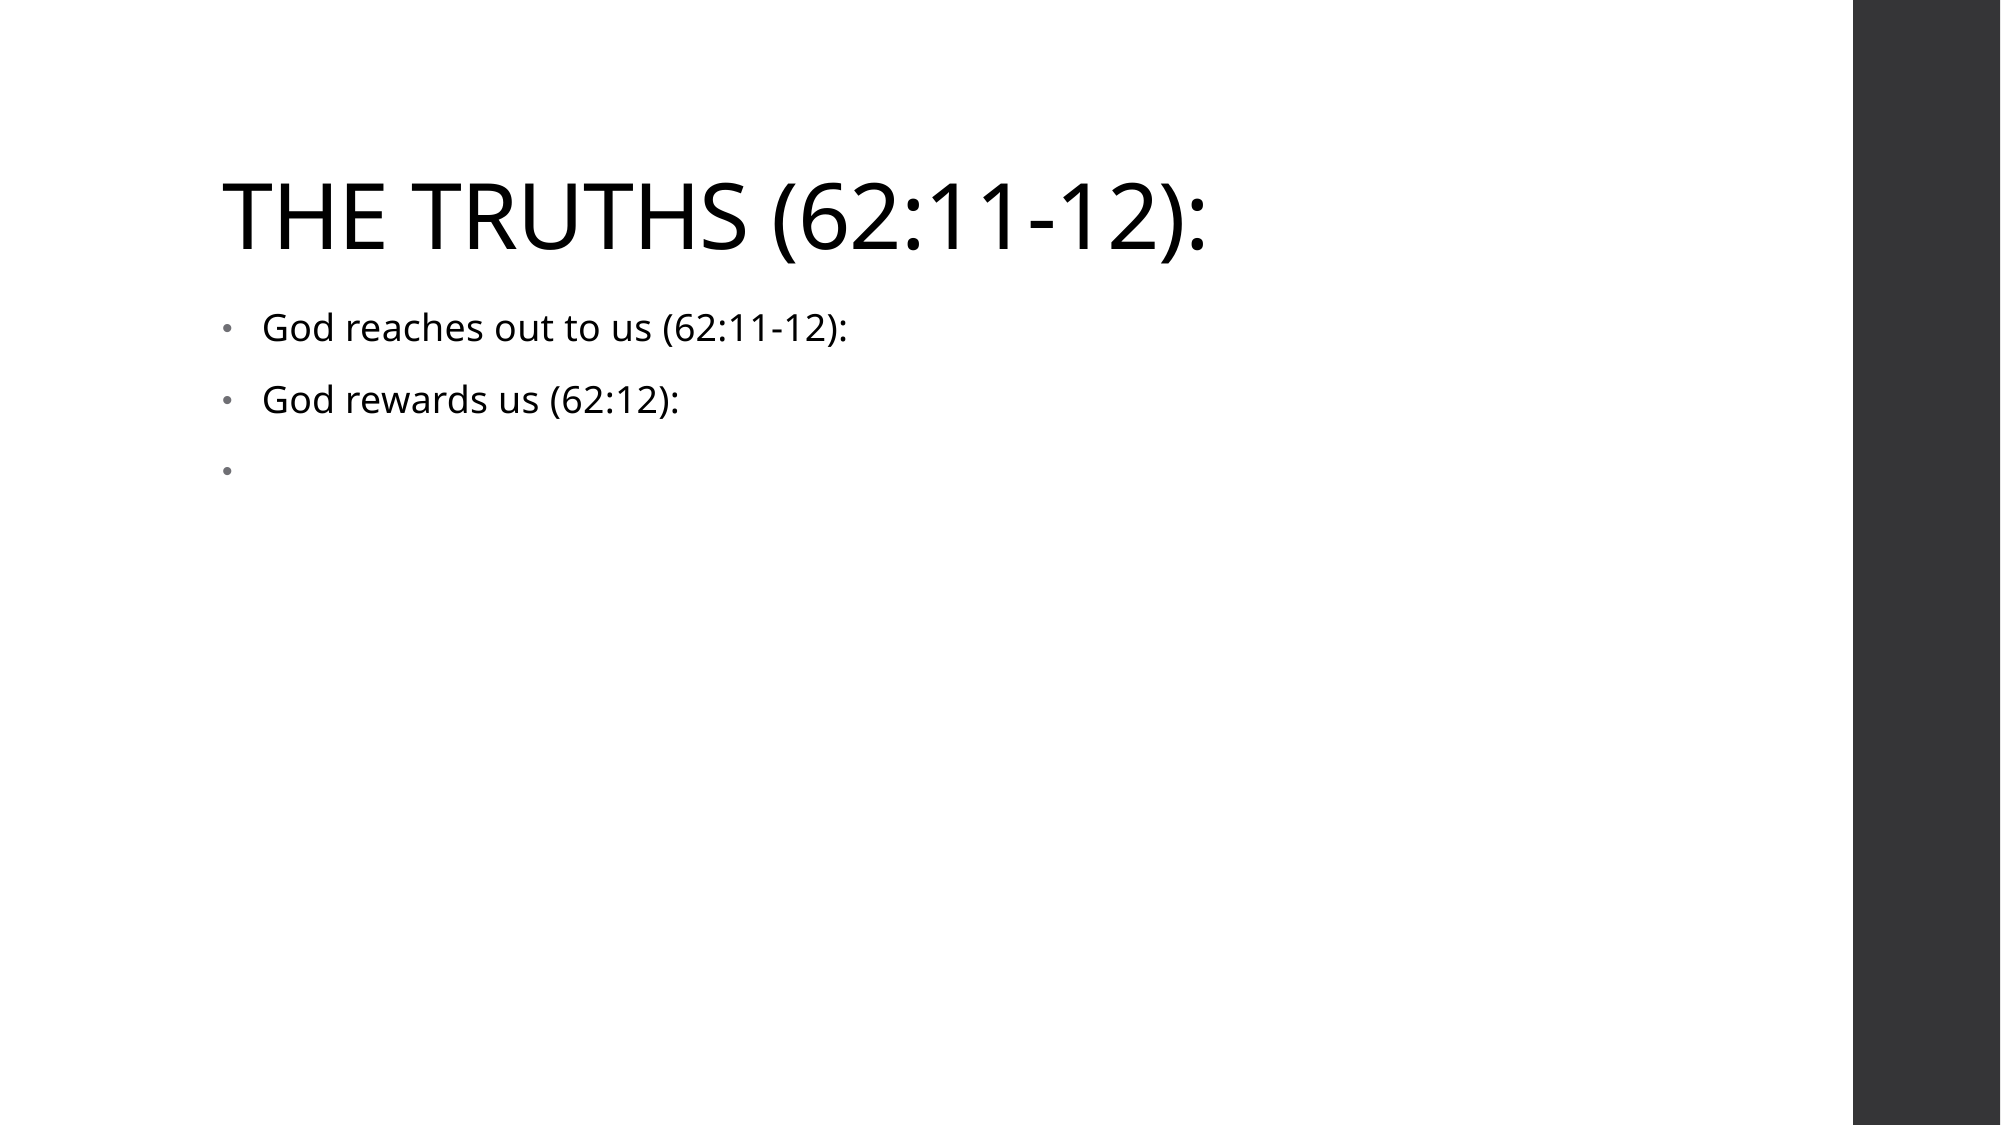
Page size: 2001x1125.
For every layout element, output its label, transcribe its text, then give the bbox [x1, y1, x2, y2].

list God reaches out to us (62:11-12): God rewards us (62:12): [206, 299, 1617, 1014]
title THE TRUTHS (62:11-12): [206, 60, 1797, 278]
